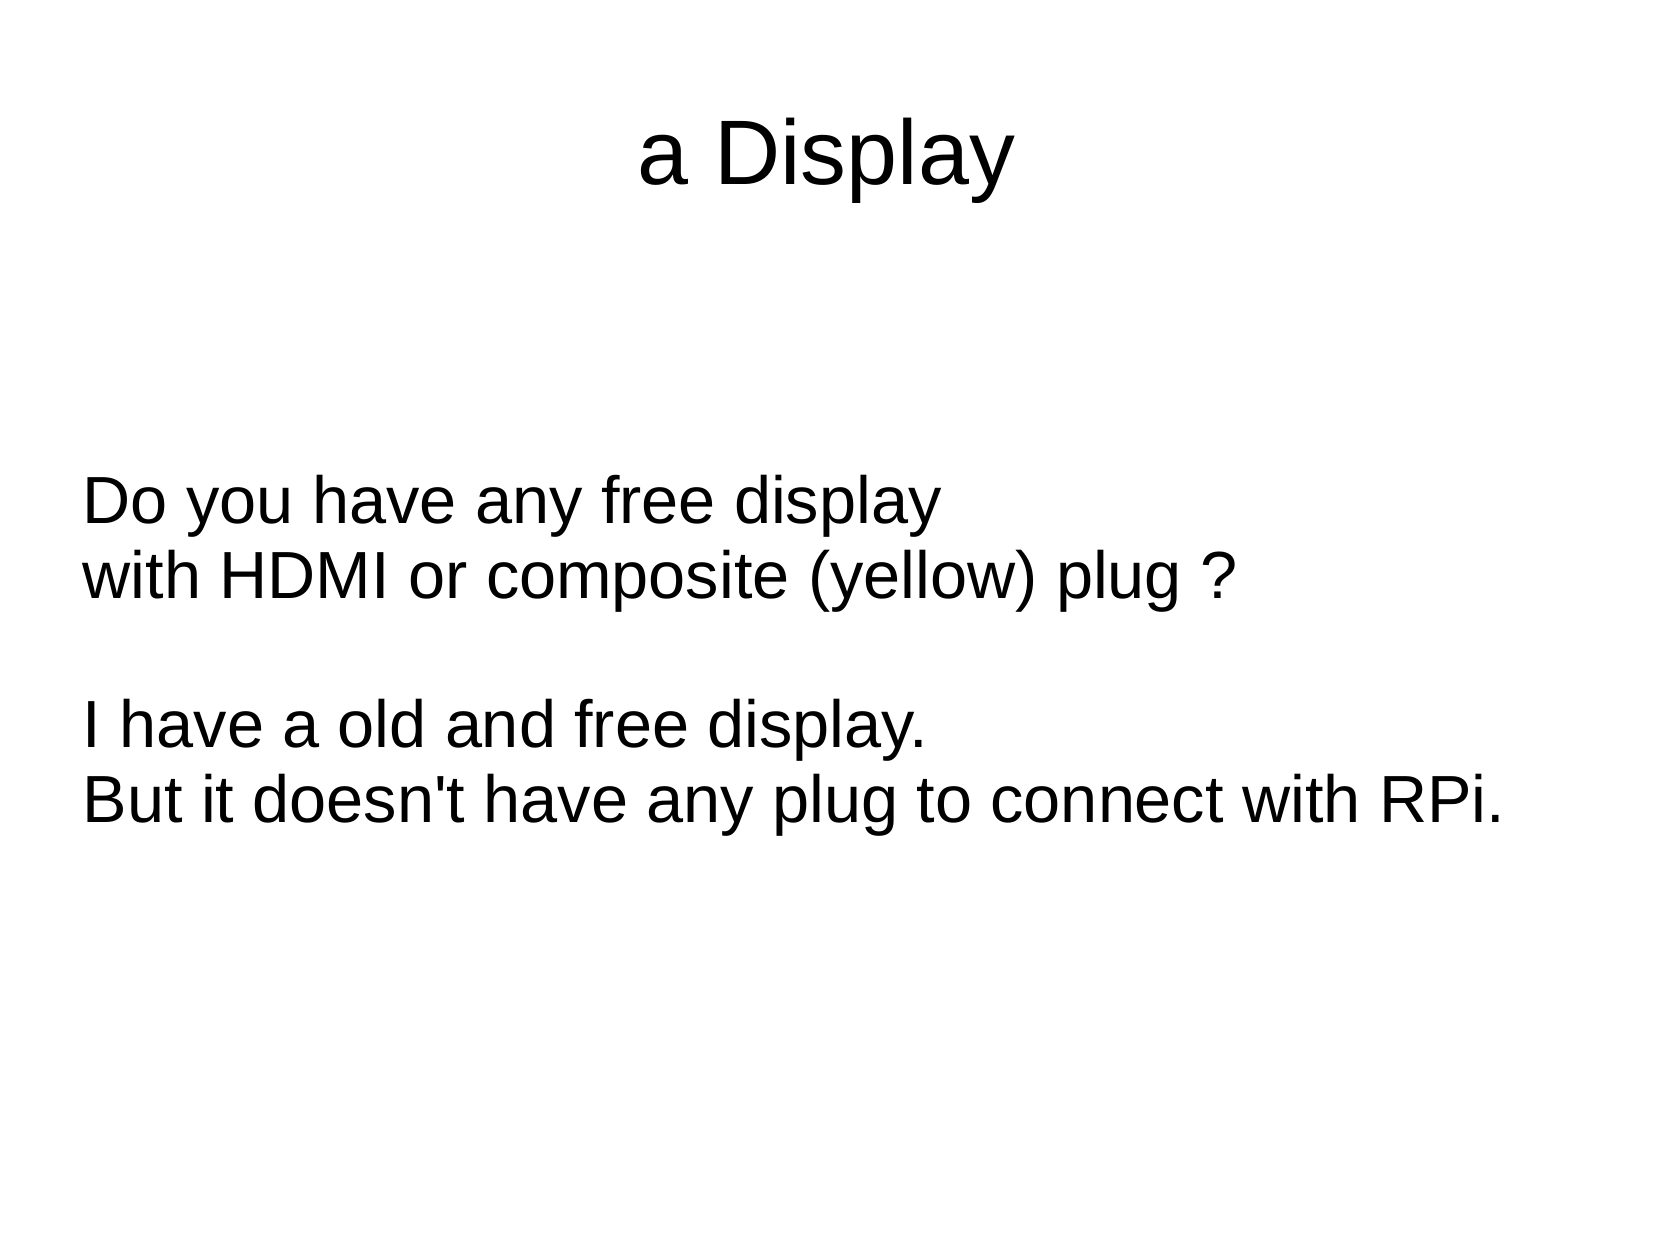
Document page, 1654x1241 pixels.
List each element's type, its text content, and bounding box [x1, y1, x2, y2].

subtitle Do you have any free display with HDMI or composite (yellow) plug ? I have a old and free display. But it doesn't have any plug to connect with RPi. [82, 290, 1538, 1010]
title a Display [82, 49, 1571, 257]
